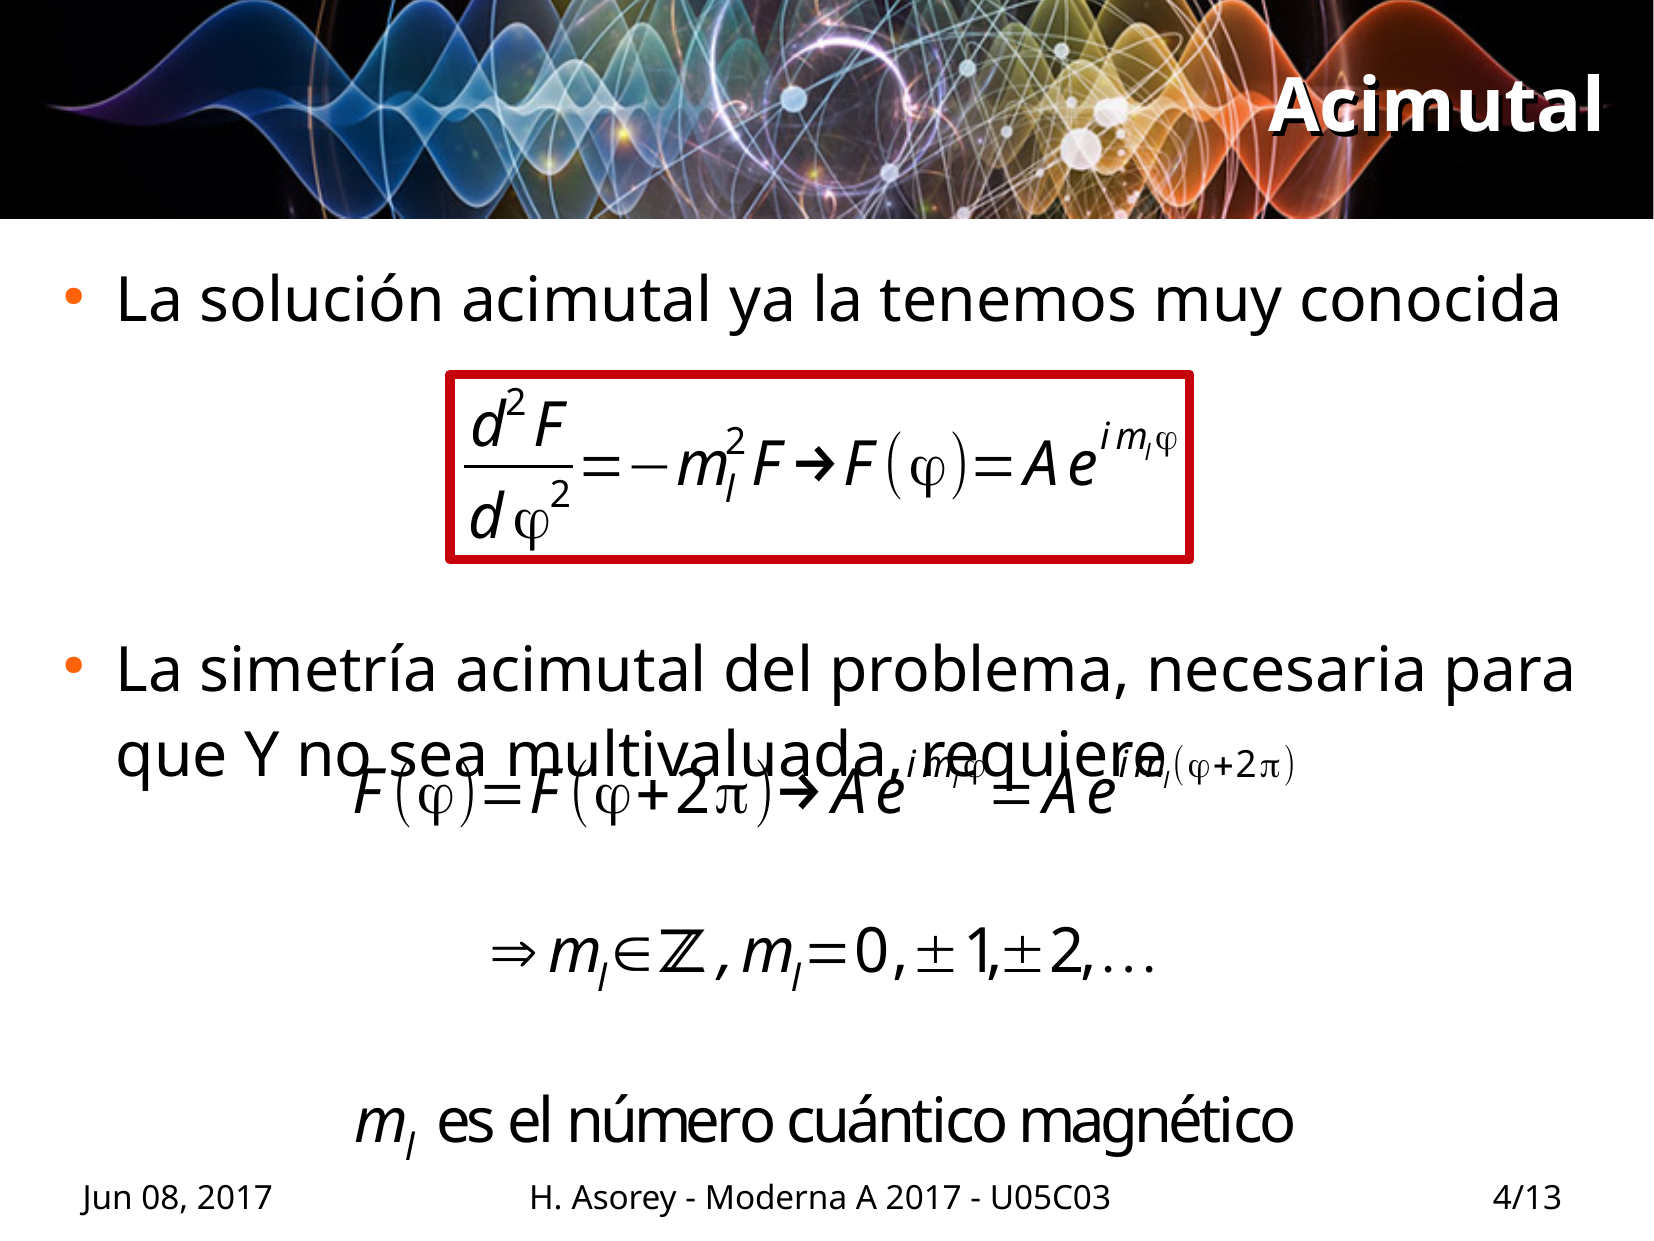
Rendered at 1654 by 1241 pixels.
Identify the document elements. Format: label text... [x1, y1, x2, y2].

picture [0, 0, 1654, 219]
title Acimutal [45, 15, 1606, 191]
list La solución acimutal ya la tenemos muy conocida La simetría acimutal del problema, necesaria para que Y no sea multivaluada, requiere [45, 255, 1606, 1156]
chart [454, 379, 1186, 556]
chart [345, 741, 1302, 1171]
